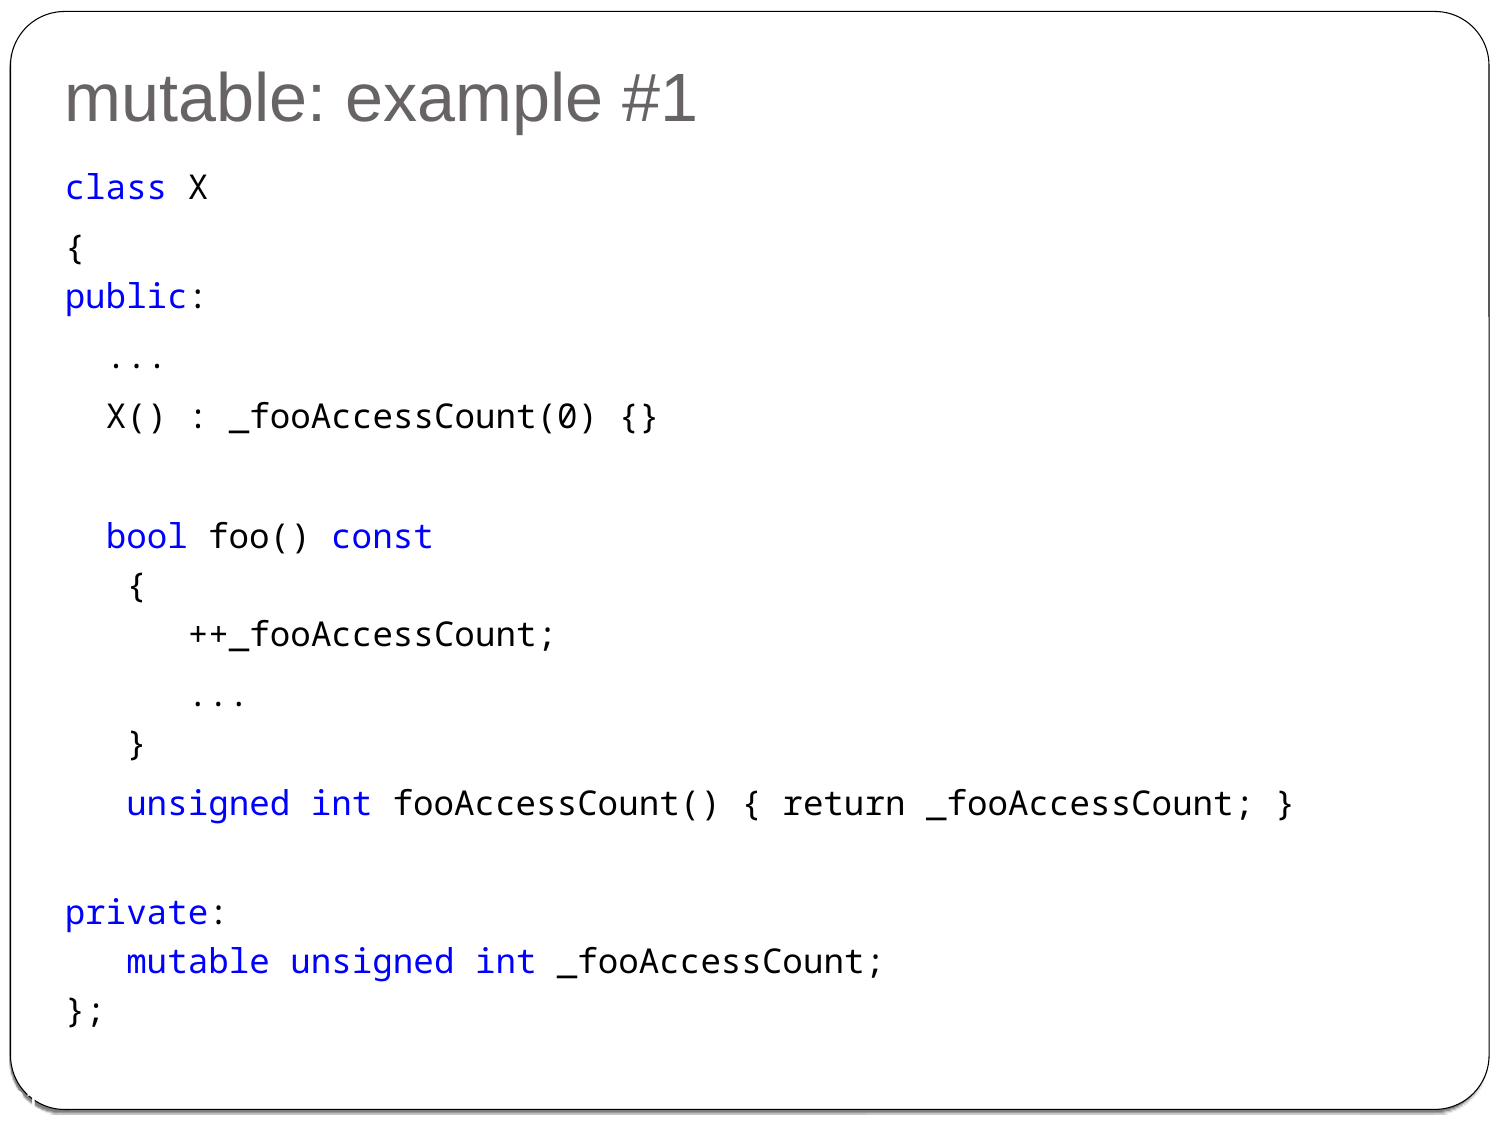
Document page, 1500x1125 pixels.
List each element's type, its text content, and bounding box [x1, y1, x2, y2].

slide_number <number> [0, 1074, 50, 1125]
list class X { public: ... X() : _fooAccessCount(0) {} bool foo() const { ++_fooAccessCount; ... } unsigned int fooAccessCount() { return _fooAccessCount; } private: mutable unsigned int _fooAccessCount; }; [50, 149, 1450, 1088]
title mutable: example #1 [50, 45, 1450, 149]
